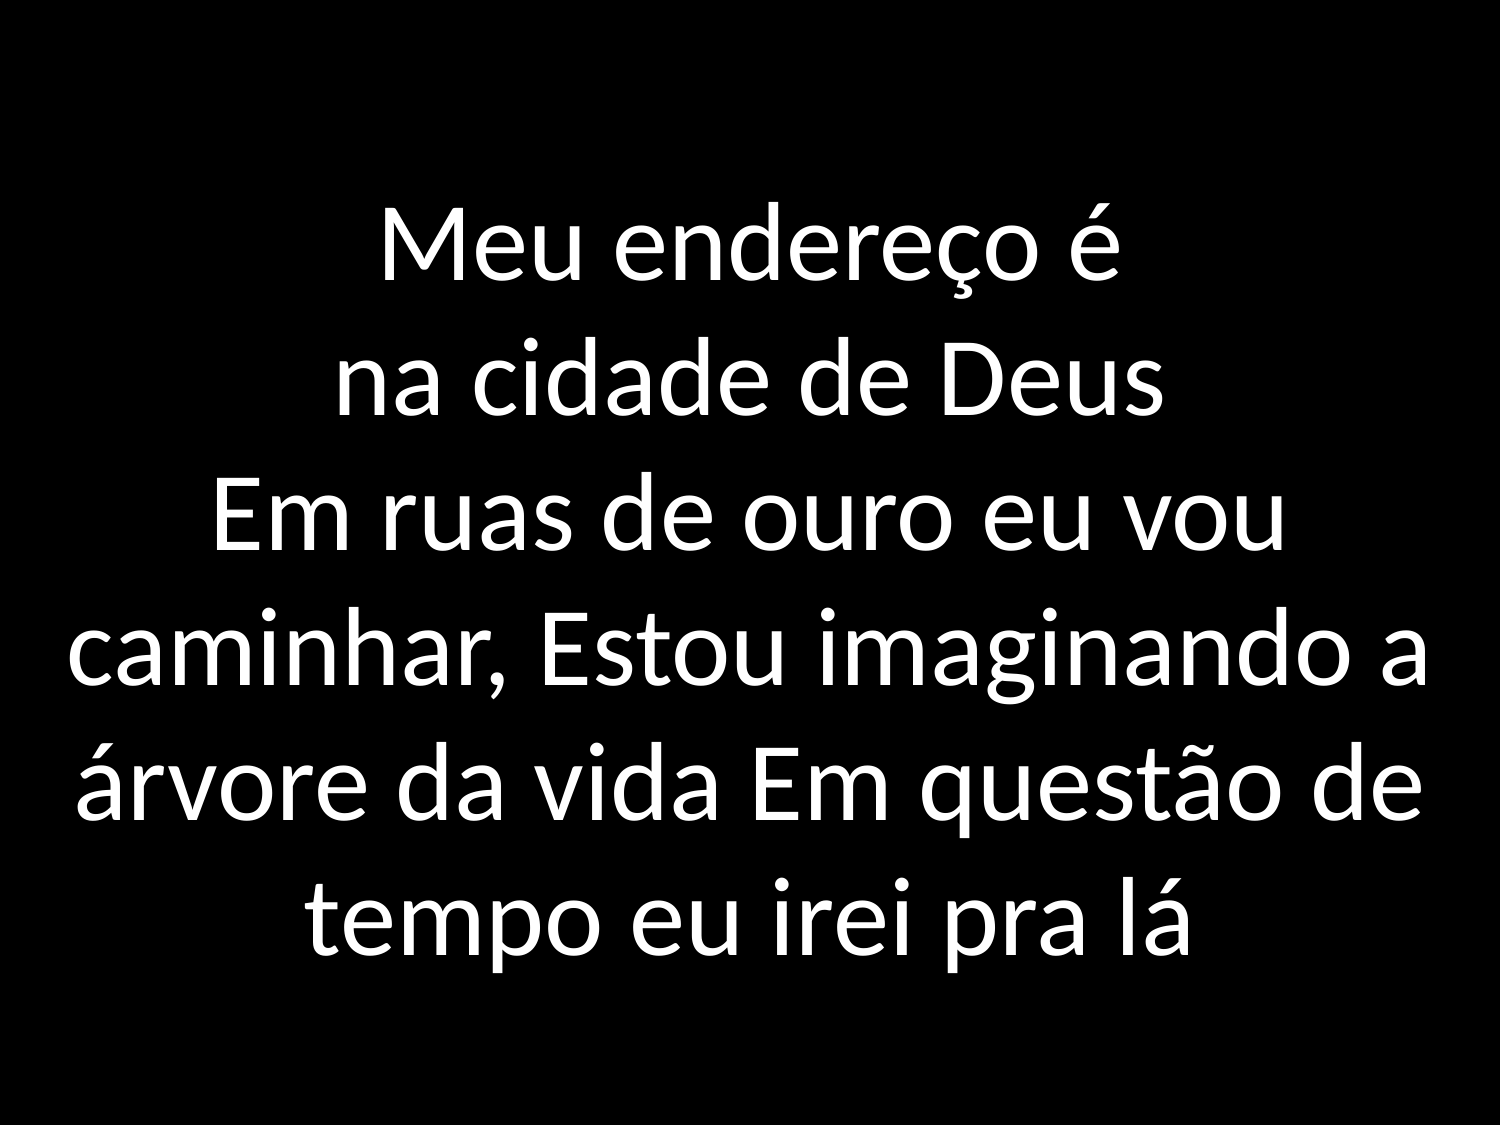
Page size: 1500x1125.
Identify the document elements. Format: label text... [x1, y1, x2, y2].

title Meu endereço é na cidade de Deus Em ruas de ouro eu vou caminhar, Estou imaginando a árvore da vida Em questão de tempo eu irei pra lá [46, 45, 1454, 1102]
